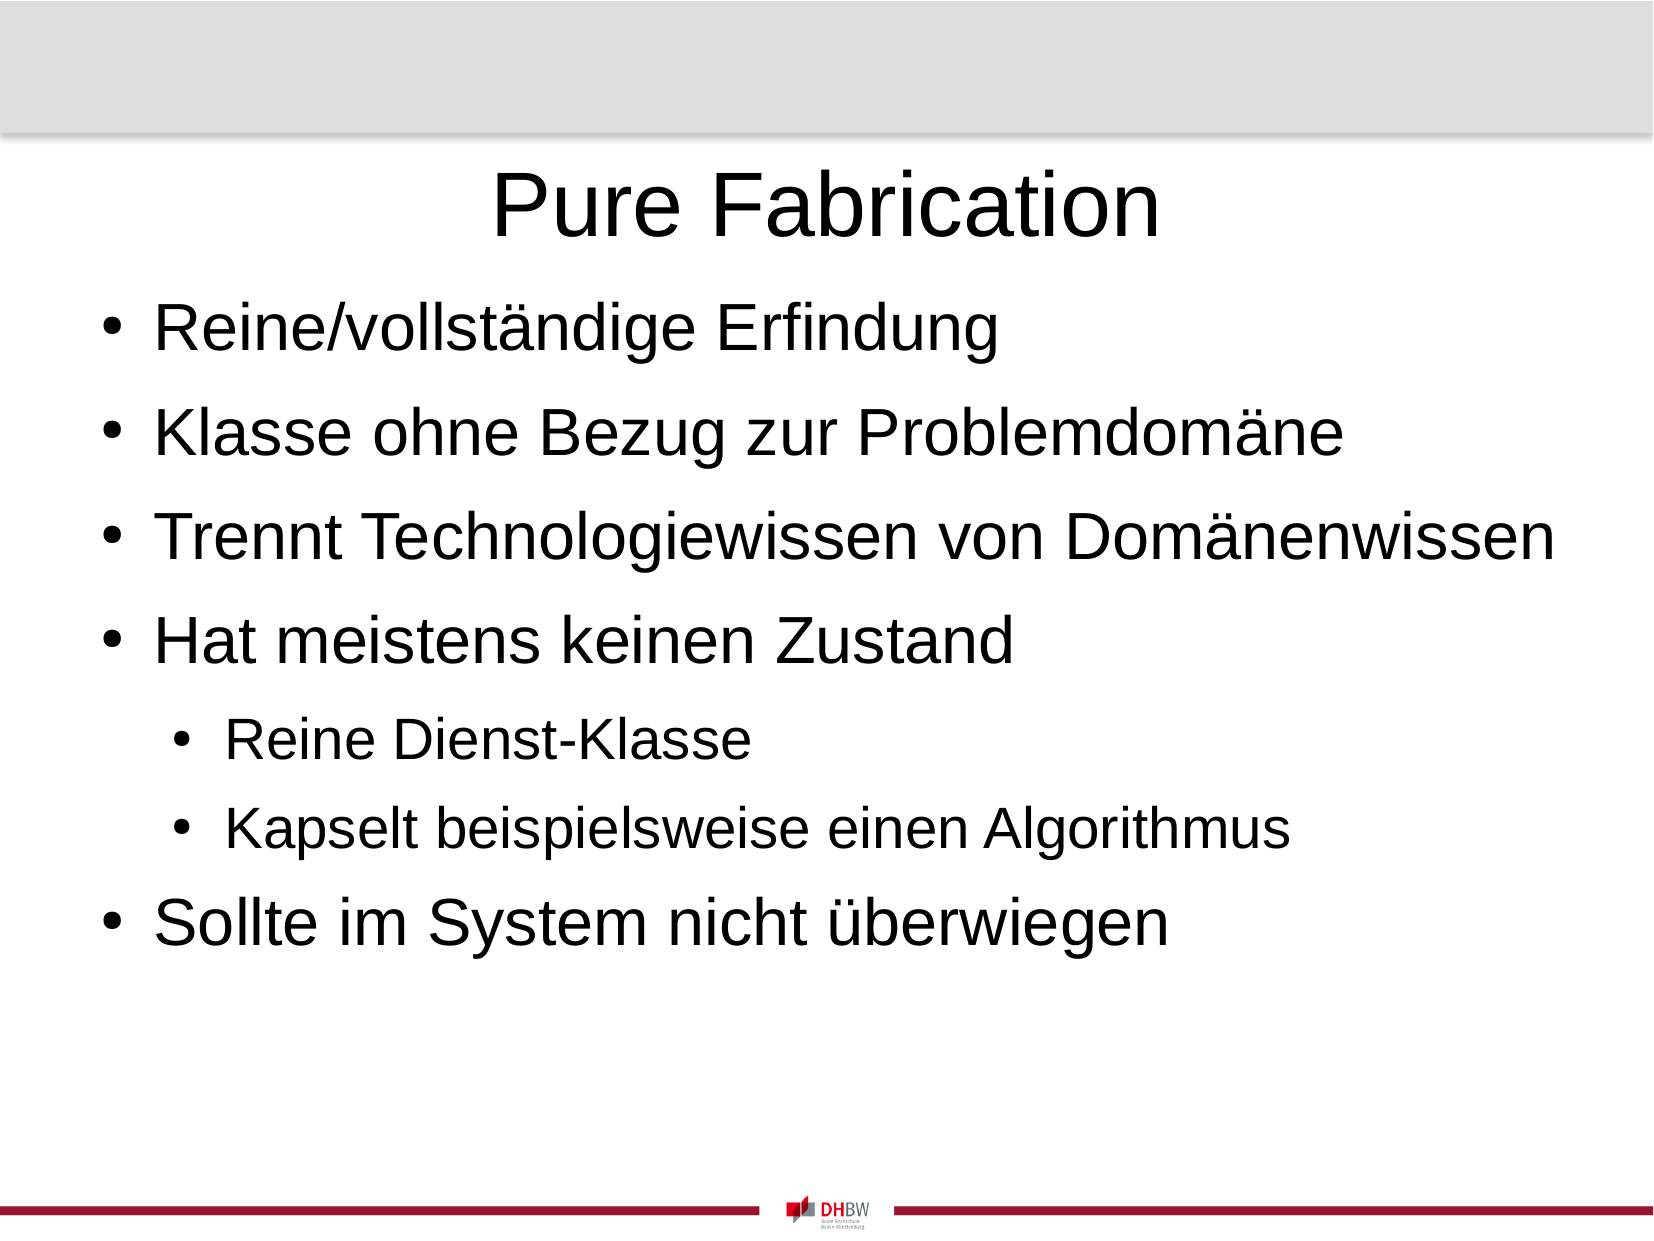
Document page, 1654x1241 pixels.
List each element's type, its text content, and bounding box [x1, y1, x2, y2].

list Reine/vollständige Erfindung Klasse ohne Bezug zur Problemdomäne Trennt Technologiewissen von Domänenwissen Hat meistens keinen Zustand Reine Dienst-Klasse Kapselt beispielsweise einen Algorithmus Sollte im System nicht überwiegen [82, 290, 1571, 1010]
picture [0, 1, 1654, 1237]
title Pure Fabrication [82, 49, 1571, 257]
